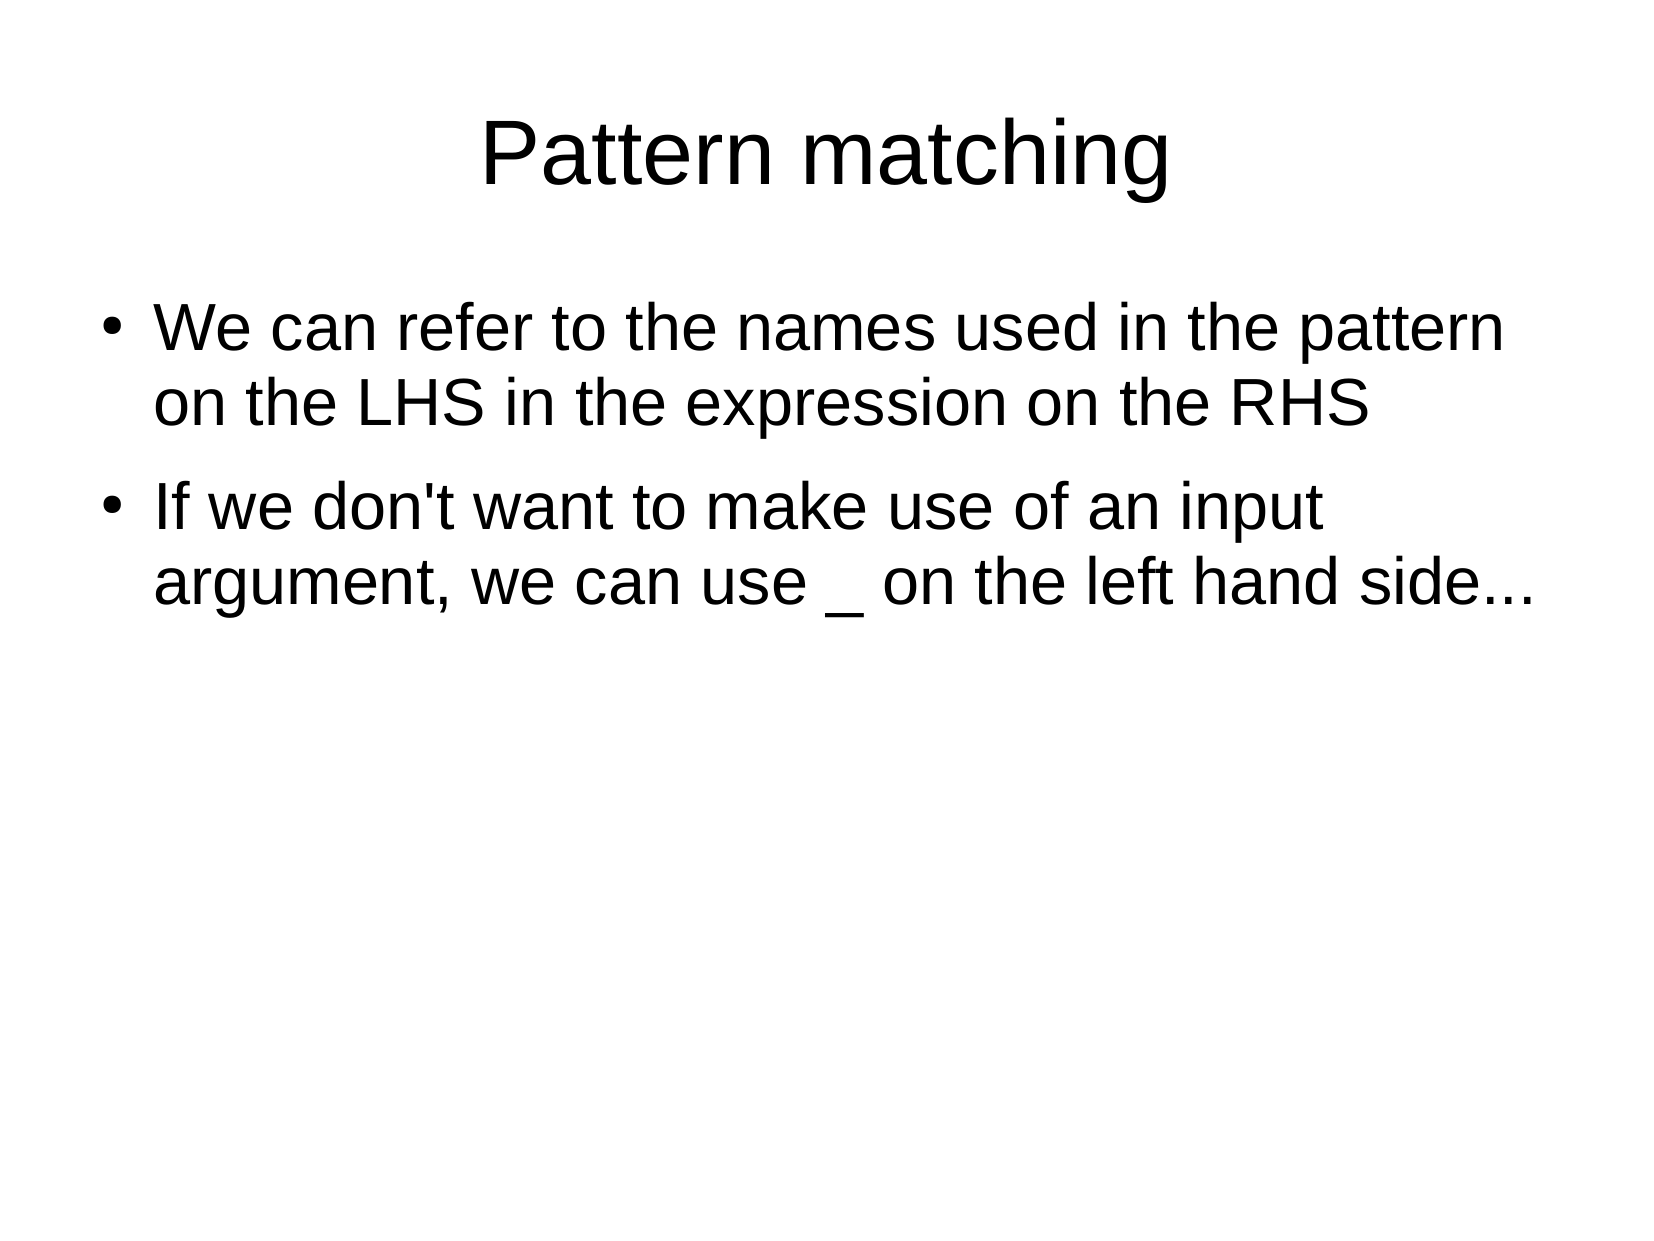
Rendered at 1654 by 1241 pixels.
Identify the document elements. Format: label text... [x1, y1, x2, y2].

list We can refer to the names used in the pattern on the LHS in the expression on the RHS If we don't want to make use of an input argument, we can use _ on the left hand side... [82, 290, 1571, 1094]
title Pattern matching [82, 56, 1571, 250]
